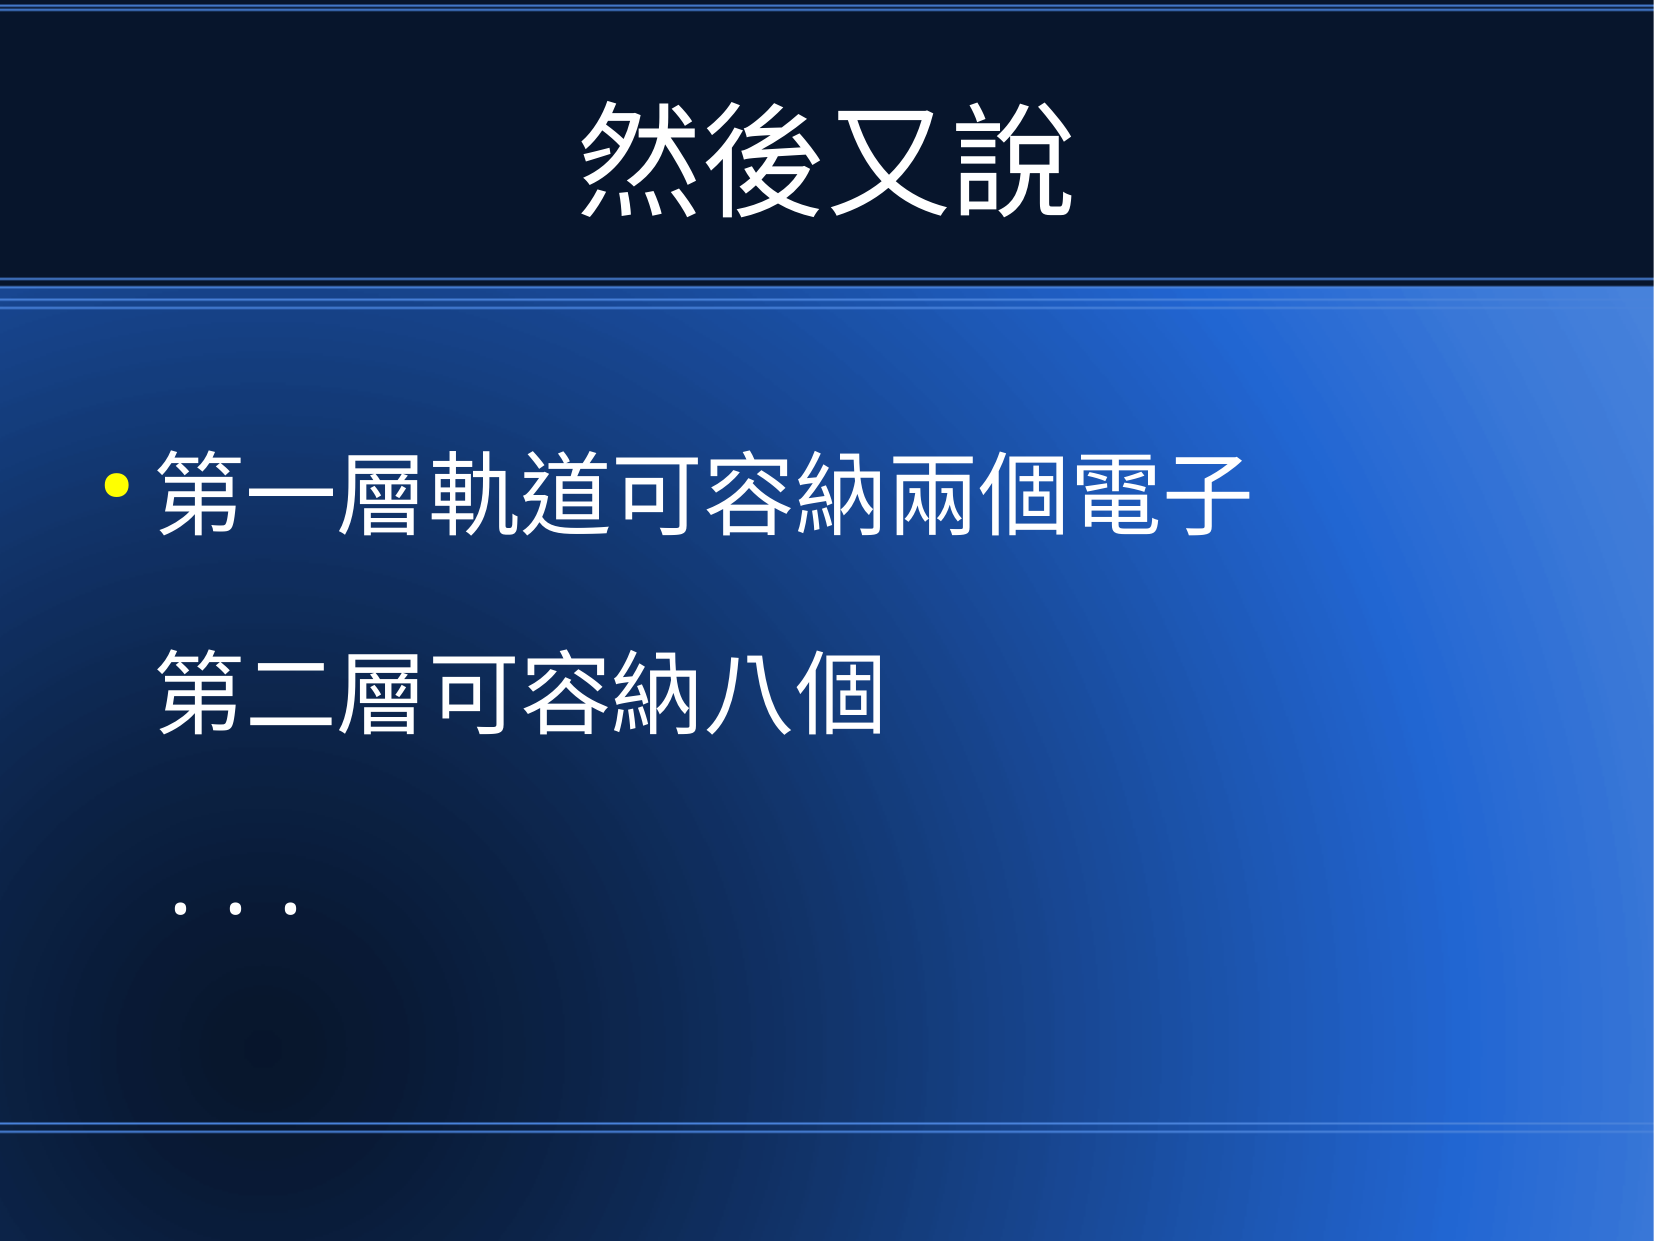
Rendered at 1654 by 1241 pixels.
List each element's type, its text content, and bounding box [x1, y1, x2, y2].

title 然後又說 [82, 49, 1571, 257]
picture [0, 0, 1654, 1241]
list 第一層軌道可容納兩個電子 第二層可容納八個 ... [82, 355, 1571, 1241]
